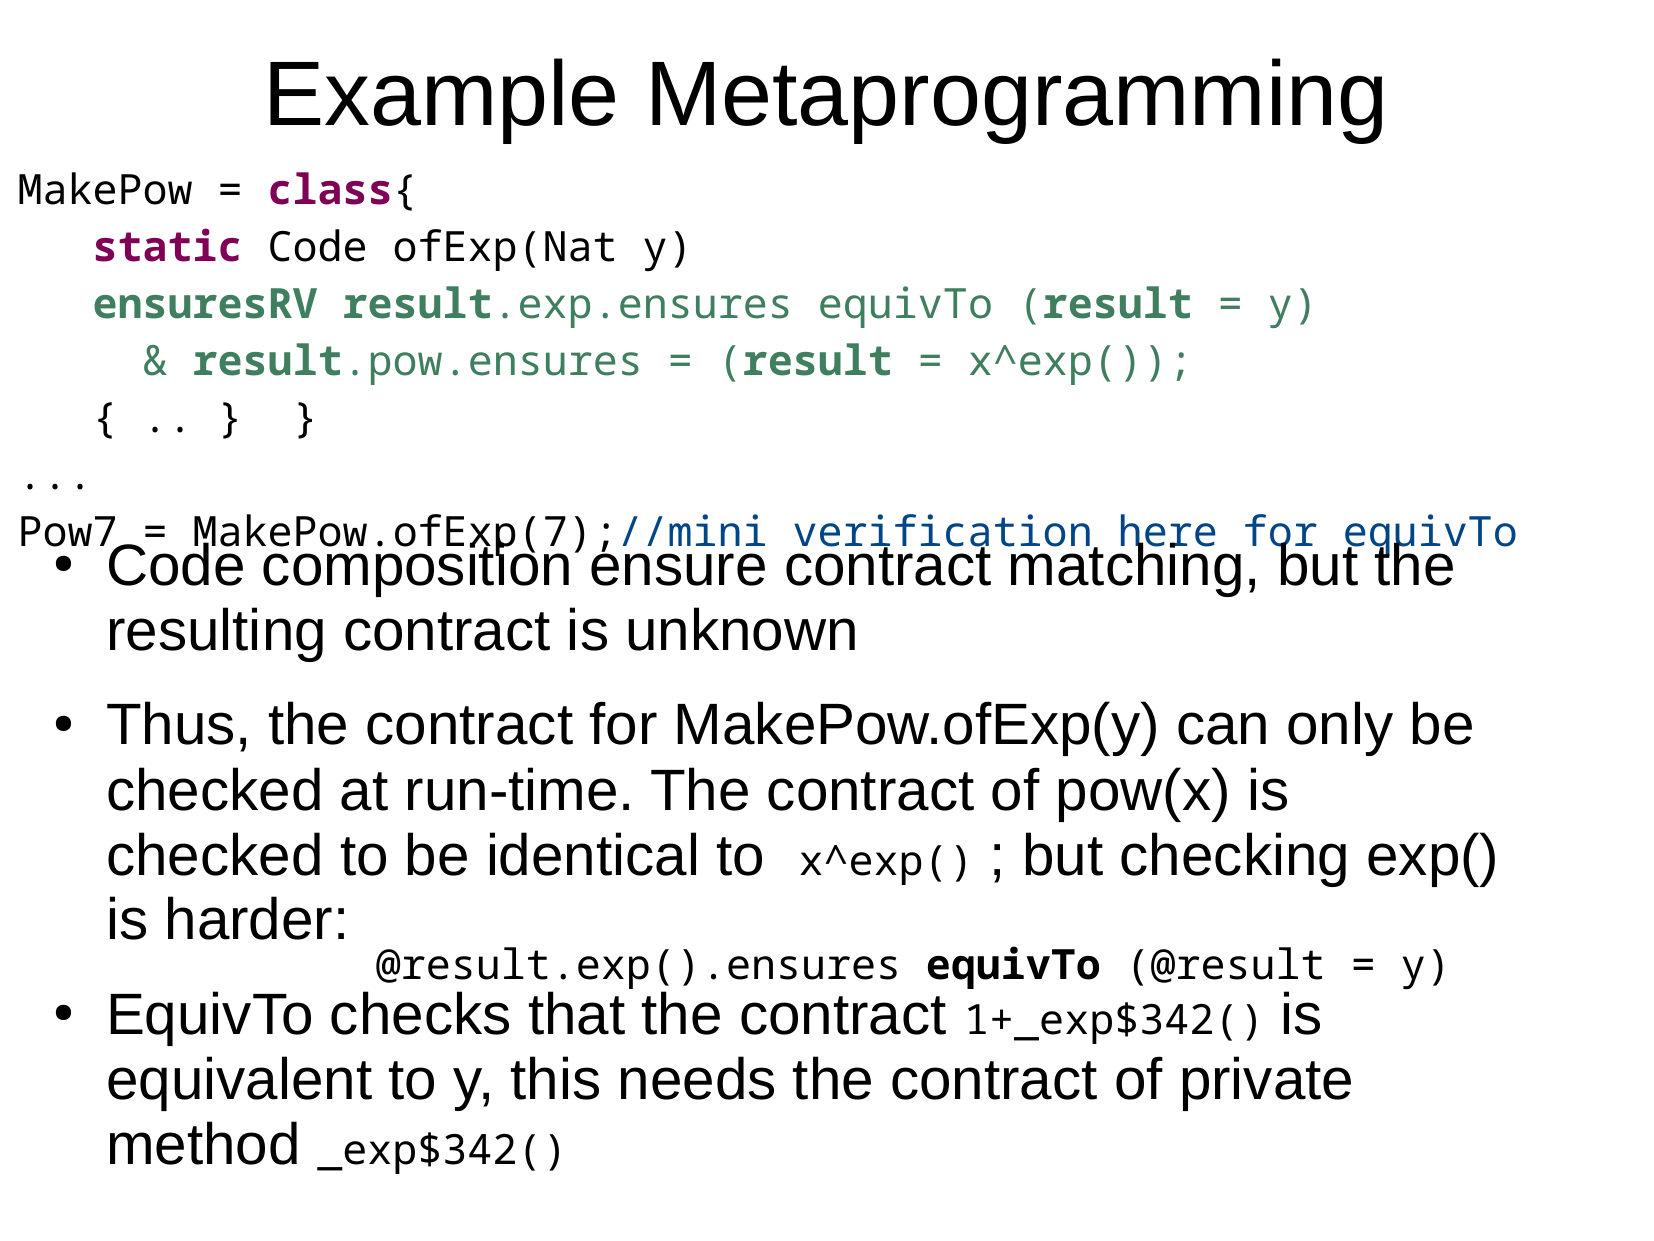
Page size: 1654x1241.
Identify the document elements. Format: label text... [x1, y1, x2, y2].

list Code composition ensure contract matching, but the resulting contract is unknown Thus, the contract for MakePow.ofExp(y) can only be checked at run-time. The contract of pow(x) is checked to be identical to x^exp() ; but checking exp() is harder: EquivTo checks that the contract 1+_exp$342() is equivalent to y, this needs the contract of private method _exp$342() [35, 532, 1524, 1241]
title Example Metaprogramming [82, 0, 1571, 152]
text_box MakePow = class{ static Code ofExp(Nat y) ensuresRV result.exp.ensures equivTo (result = y) & result.pow.ensures = (result = x^exp()); { .. } } ... Pow7 = MakePow.ofExp(7);//mini verification here for equivTo [2, 152, 1654, 1241]
text_box @result.exp().ensures equivTo (@result = y) [361, 927, 1477, 991]
